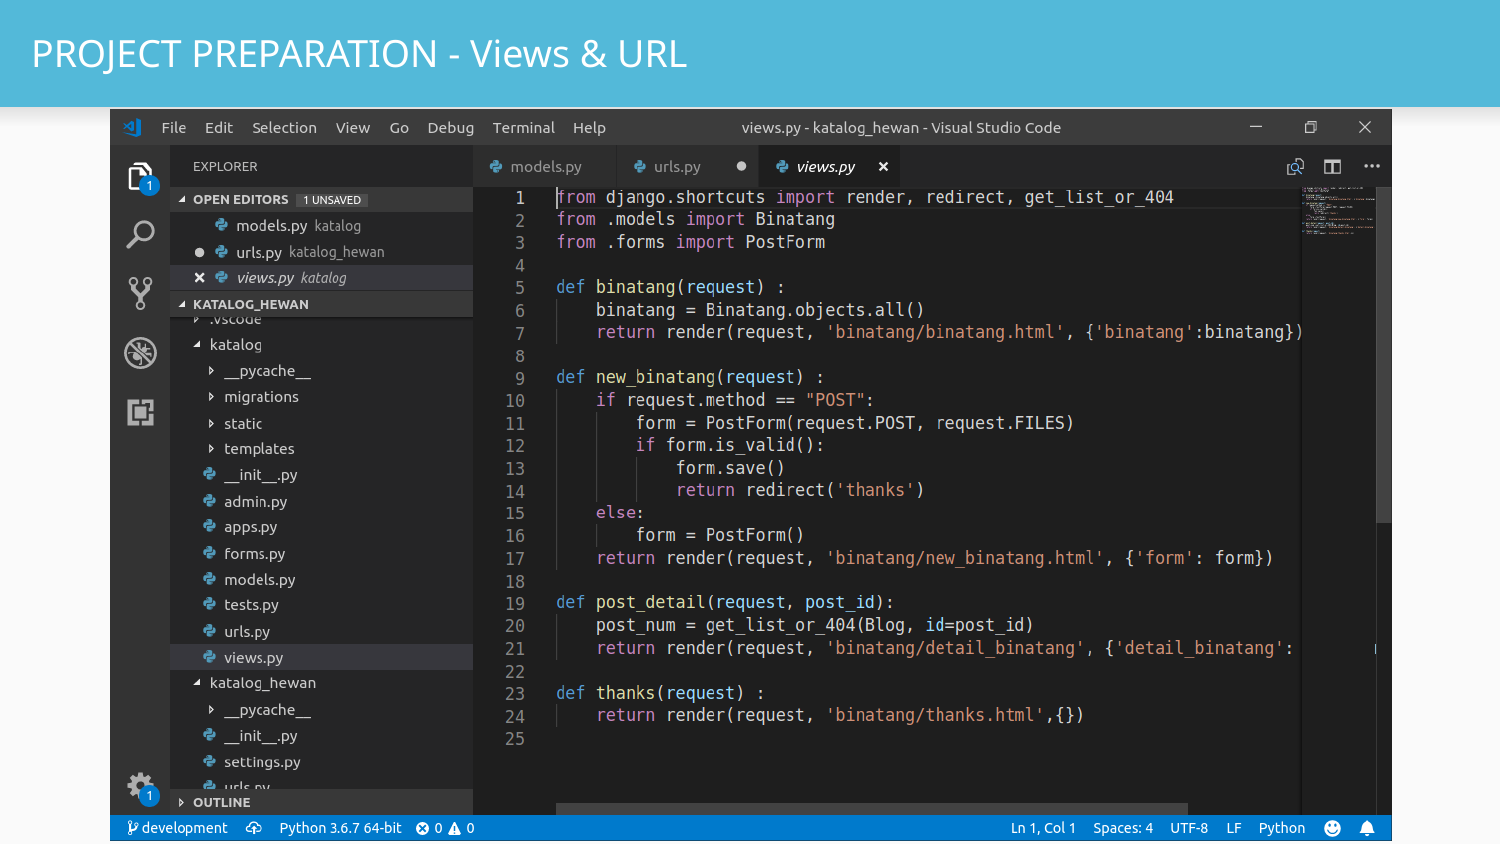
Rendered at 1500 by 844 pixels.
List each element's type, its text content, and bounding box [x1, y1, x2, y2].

title PROJECT PREPARATION - Views & URL [16, 2, 1464, 102]
picture [110, 109, 1392, 841]
